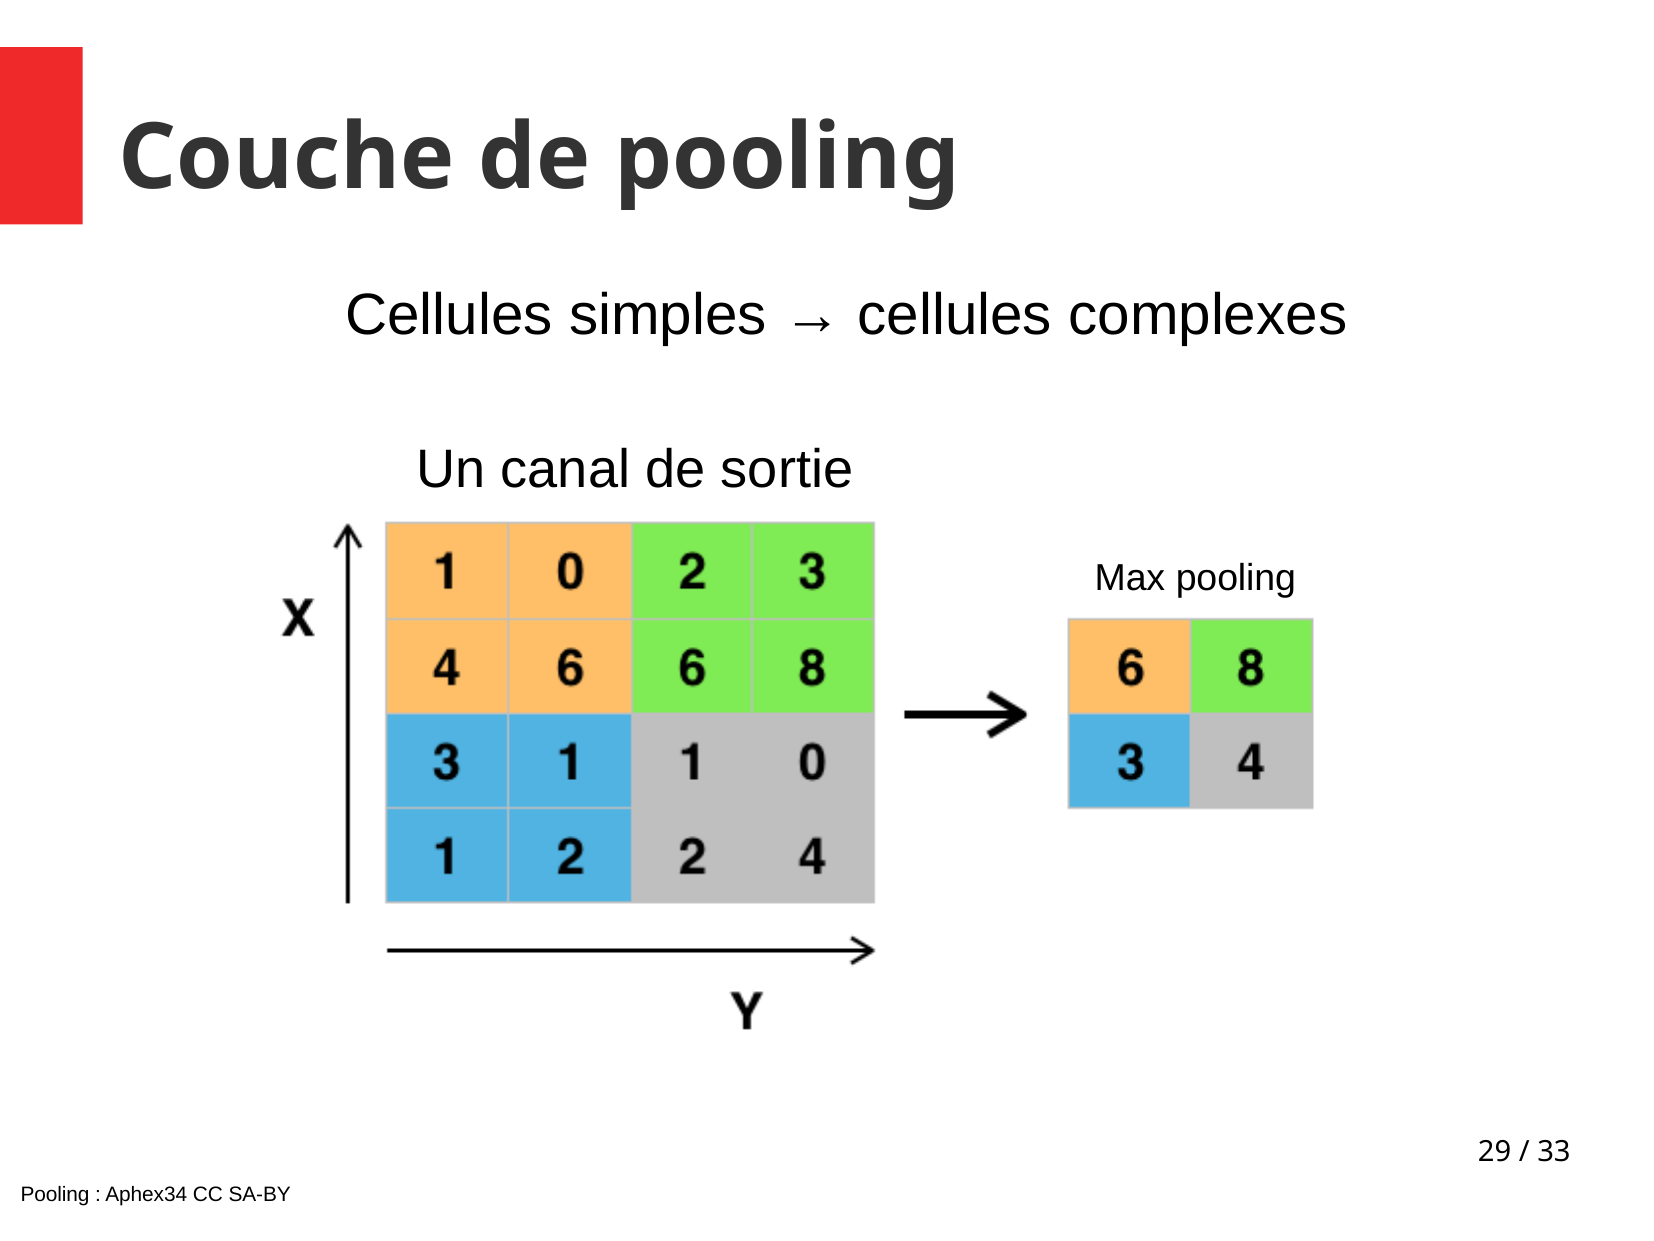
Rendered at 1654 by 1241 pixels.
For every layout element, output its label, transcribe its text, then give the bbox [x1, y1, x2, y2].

text_box Pooling : Aphex34 CC SA-BY [5, 1175, 306, 1214]
title Couche de pooling [118, 49, 1571, 257]
text_box Max pooling [1079, 549, 1312, 607]
text_box Un canal de sortie [401, 431, 869, 507]
picture [250, 420, 1371, 1069]
text_box Cellules simples → cellules complexes [330, 274, 1364, 355]
